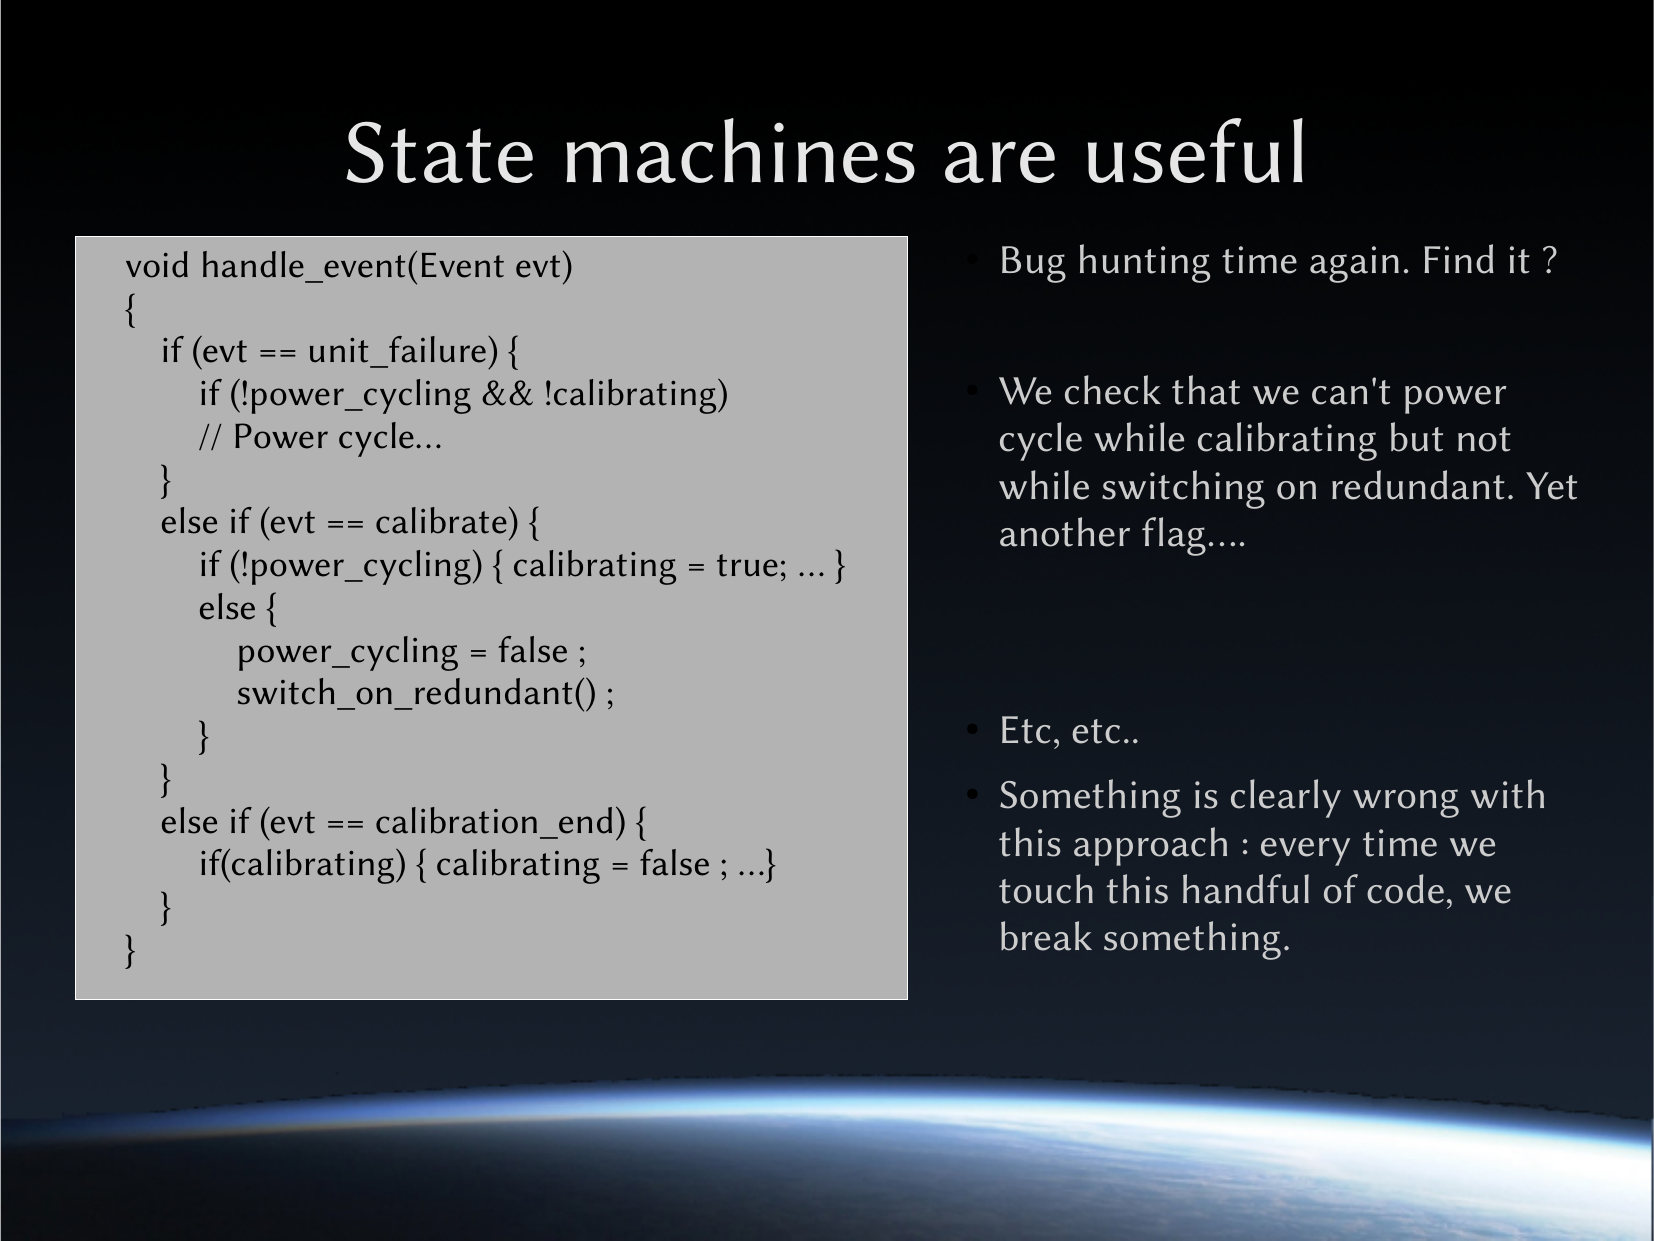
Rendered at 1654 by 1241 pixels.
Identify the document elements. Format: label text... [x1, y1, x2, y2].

table_header void handle_event(Event evt) { if (evt == unit_failure) { if (!power_cycling && !calibrating) // Power cycle... } else if (evt == calibrate) { if (!power_cycling) { calibrating = true; … } else { power_cycling = false ; switch_on_redundant() ; } } else if (evt == calibration_end) { if(calibrating) { calibrating = false ; ...} } } [76, 237, 907, 999]
picture [0, 0, 1654, 1241]
list Bug hunting time again. Find it ? We check that we can't power cycle while calibrating but not while switching on redundant. Yet another flag.... Etc, etc.. Something is clearly wrong with this approach : every time we touch this handful of code, we break something. [954, 236, 1595, 969]
title State machines are useful [82, 49, 1571, 257]
